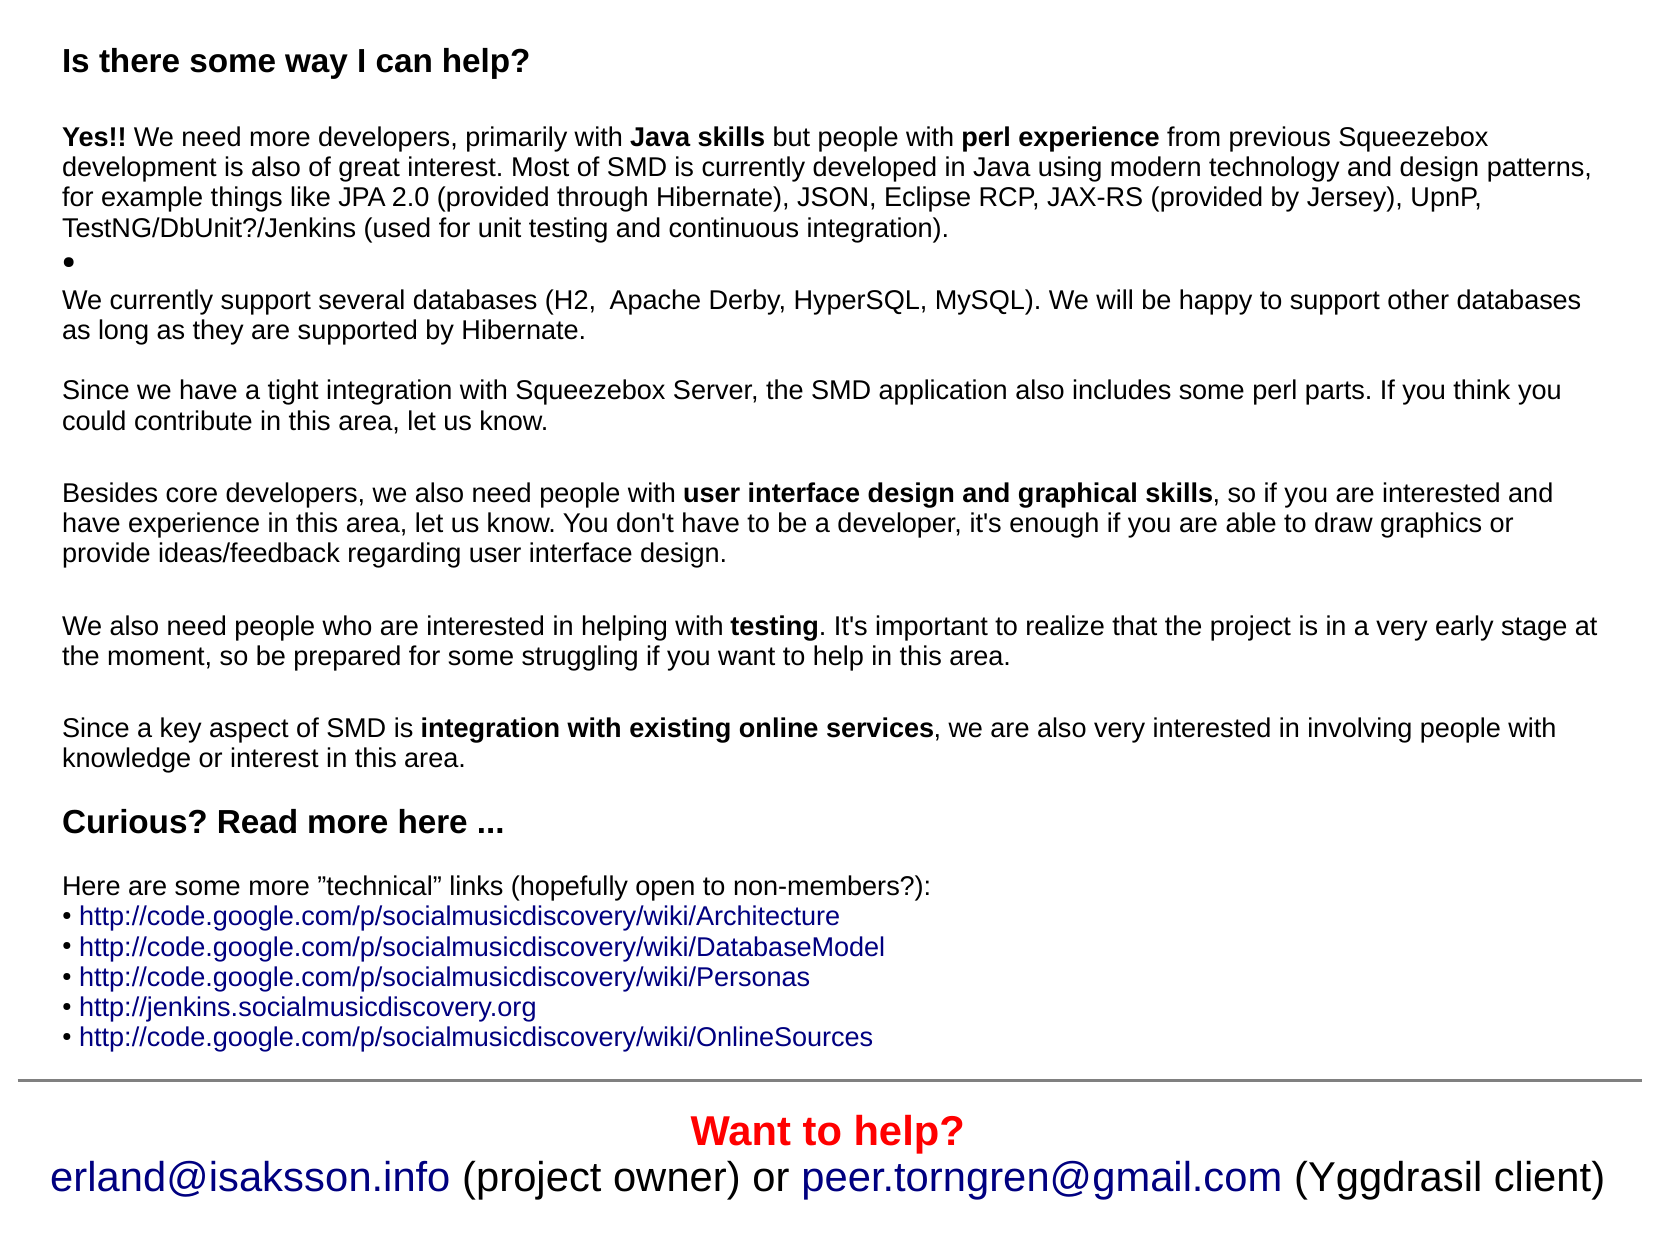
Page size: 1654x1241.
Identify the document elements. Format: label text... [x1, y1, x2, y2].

text_box Want to help? erland@isaksson.info (project owner) or peer.torngren@gmail.com (Yggdrasil client) [35, 1099, 1621, 1209]
text_box Is there some way I can help? Yes!! We need more developers, primarily with Java skills but people with perl experience from previous Squeezebox development is also of great interest. Most of SMD is currently developed in Java using modern technology and design patterns, for example things like JPA 2.0 (provided through Hibernate), JSON, Eclipse RCP, JAX-RS (provided by Jersey), UpnP, TestNG/DbUnit?/Jenkins (used for unit testing and continuous integration). We currently support several databases (H2, Apache Derby, HyperSQL, MySQL). We will be happy to support other databases as long as they are supported by Hibernate. Since we have a tight integration with Squeezebox Server, the SMD application also includes some perl parts. If you think you could contribute in this area, let us know. Besides core developers, we also need people with user interface design and graphical skills, so if you are interested and have experience in this area, let us know. You don't have to be a developer, it's enough if you are able to draw graphics or provide ideas/feedback regarding user interface design. We also need people who are interested in helping with testing. It's important to realize that the project is in a very early stage at the moment, so be prepared for some struggling if you want to help in this area. Since a key aspect of SMD is integration with existing online services, we are also very interested in involving people with knowledge or interest in this area. Curious? Read more here ... Here are some more ”technical” links (hopefully open to non-members?): http://code.google.com/p/socialmusicdiscovery/wiki/Architecture http://code.google.com/p/socialmusicdiscovery/wiki/DatabaseModel http://code.google.com/p/socialmusicdiscovery/wiki/Personas http://jenkins.socialmusicdiscovery.org http://code.google.com/p/socialmusicdiscovery/wiki/OnlineSources [47, 35, 1613, 1063]
